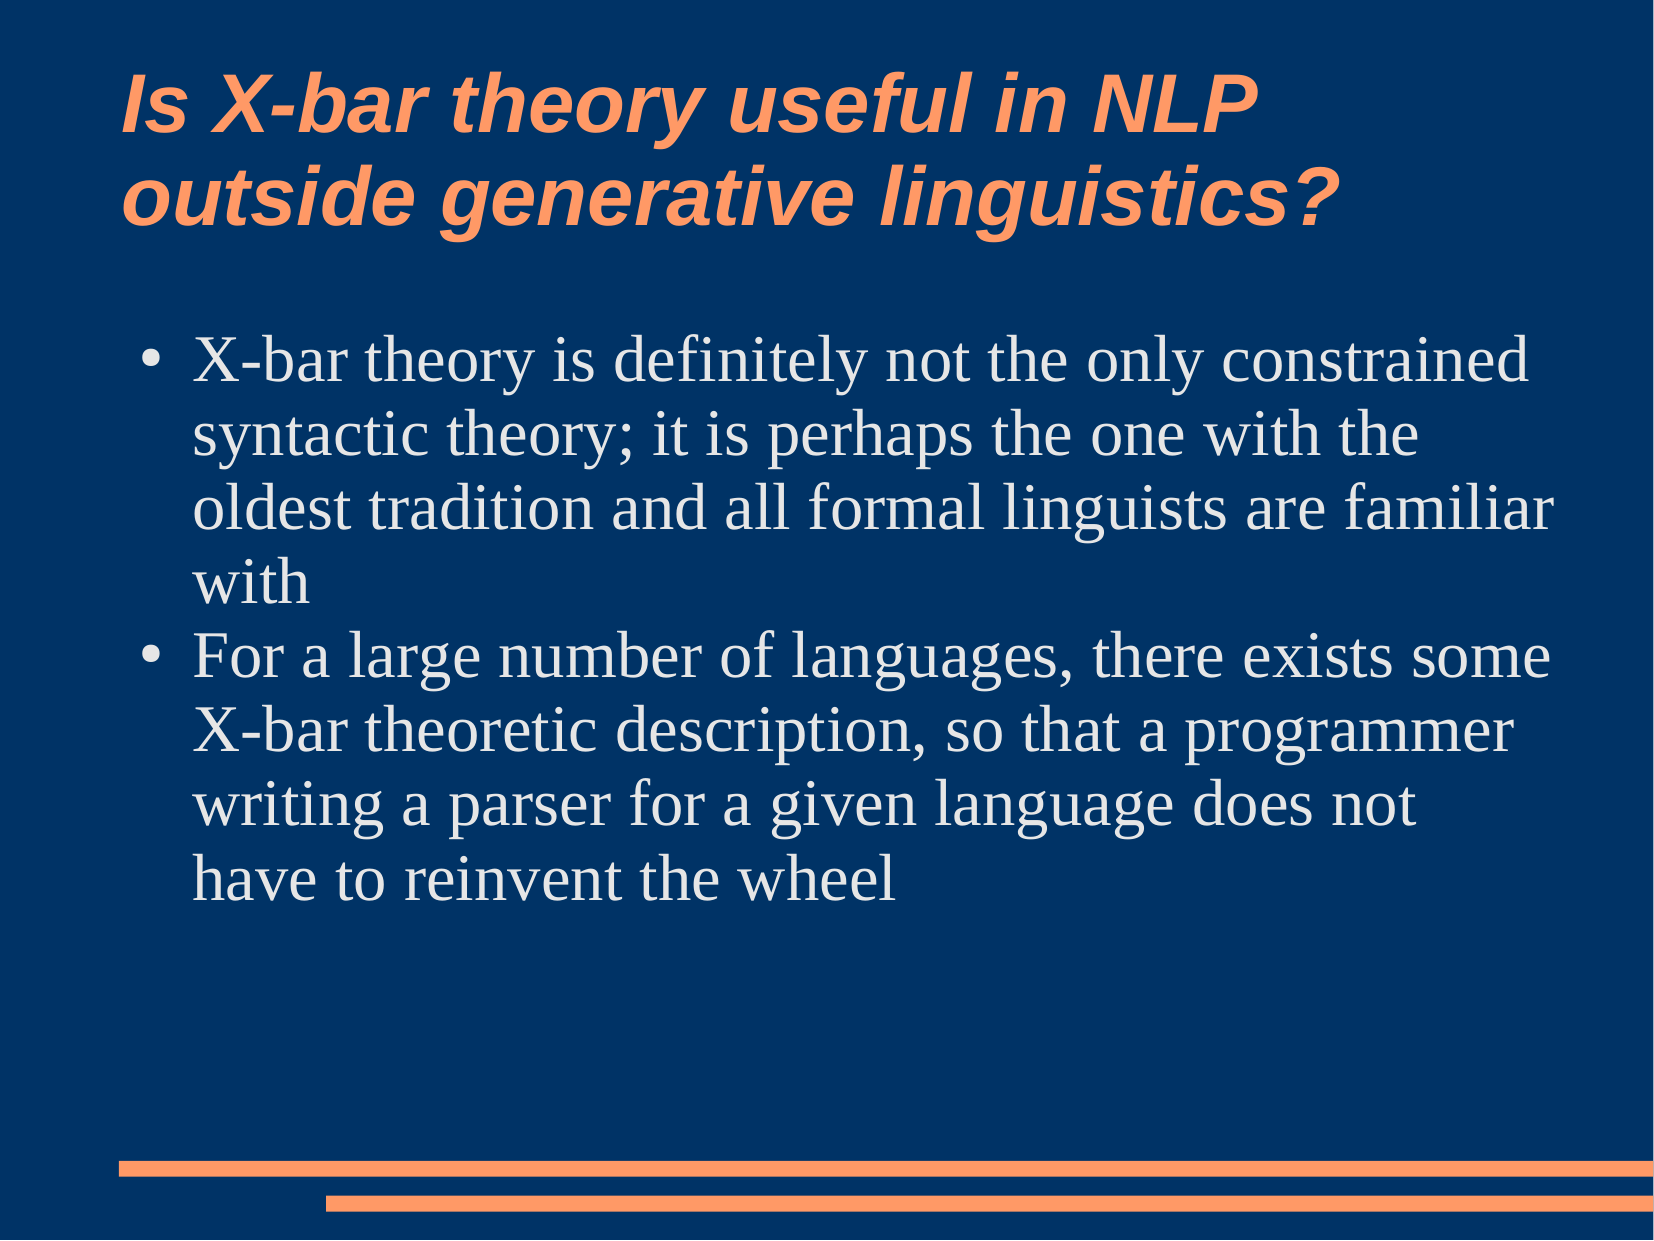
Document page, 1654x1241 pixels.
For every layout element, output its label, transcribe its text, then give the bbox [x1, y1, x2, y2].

list X-bar theory is definitely not the only constrained syntactic theory; it is perhaps the one with the oldest tradition and all formal linguists are familiar with For a large number of languages, there exists some X-bar theoretic description, so that a programmer writing a parser for a given language does not have to reinvent the wheel [121, 322, 1561, 1132]
title Is X-bar theory useful in NLP outside generative linguistics? [121, 46, 1534, 254]
